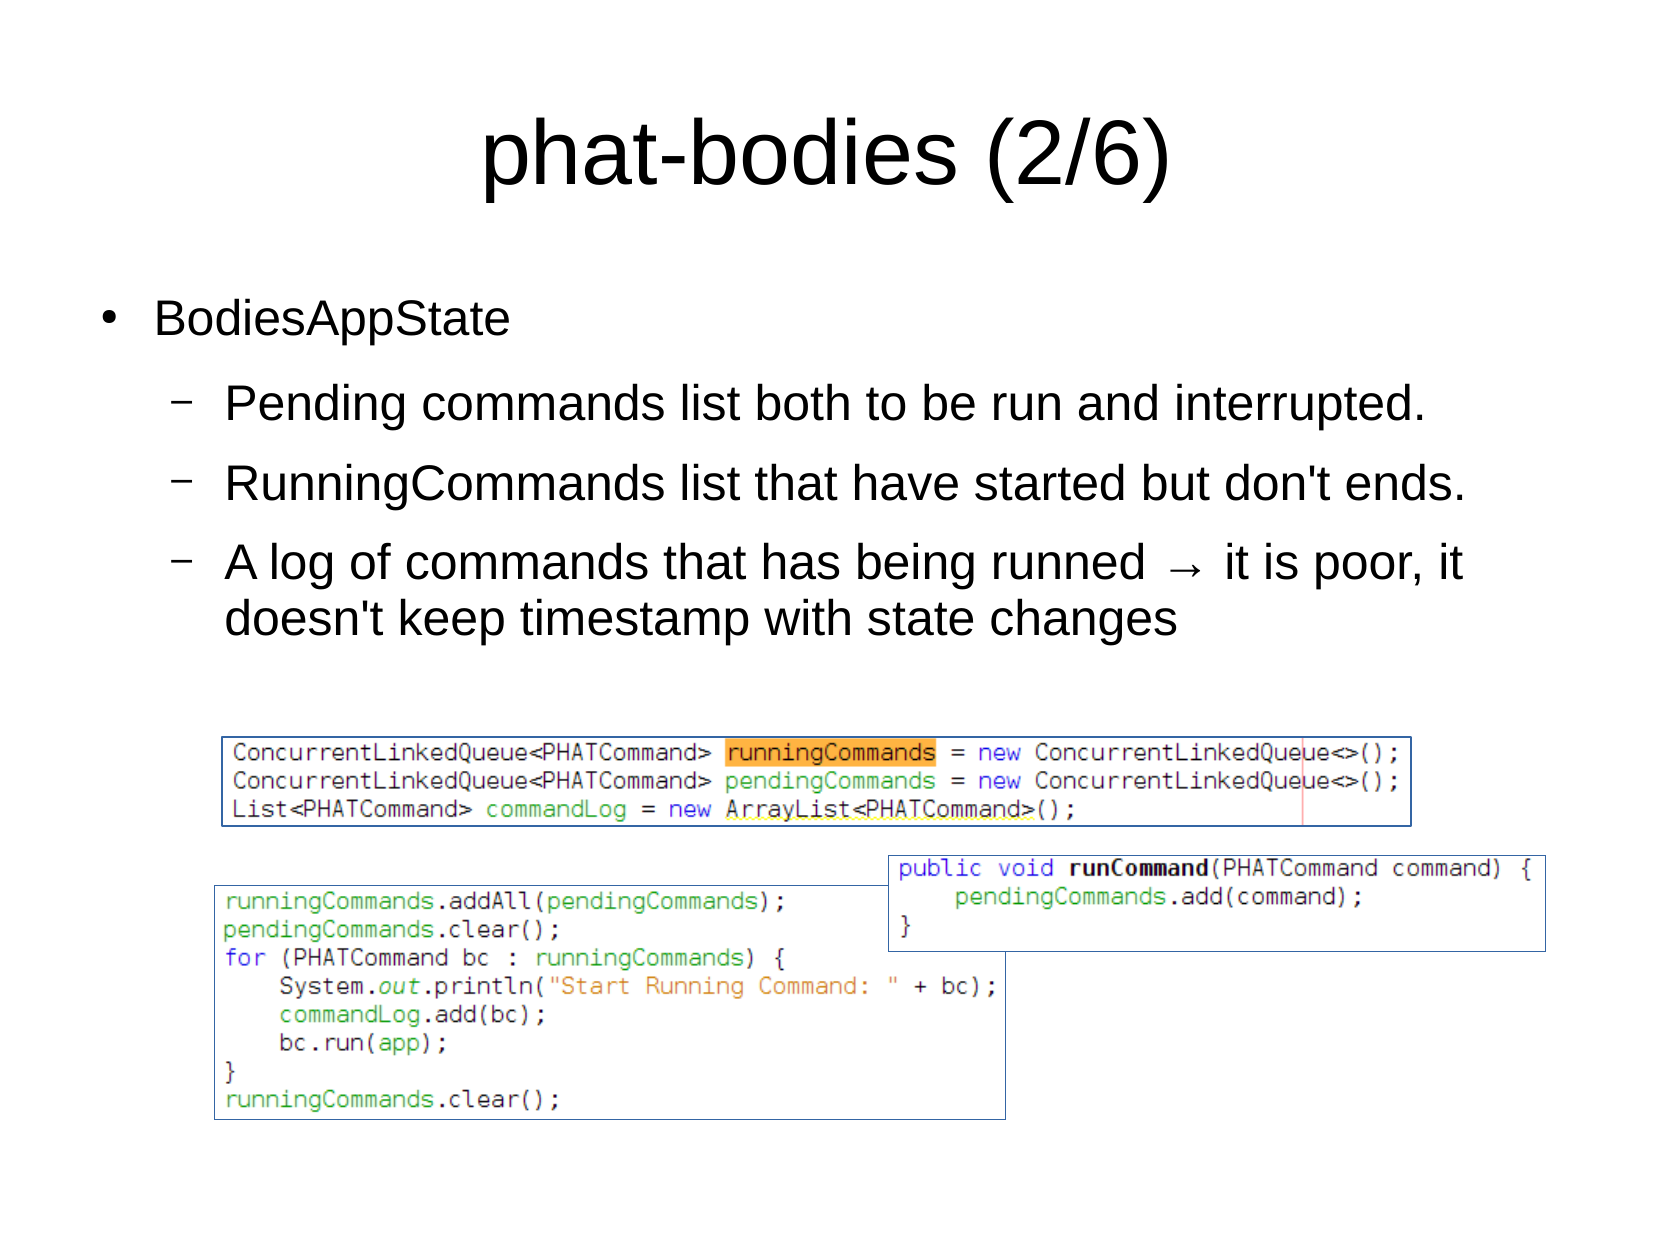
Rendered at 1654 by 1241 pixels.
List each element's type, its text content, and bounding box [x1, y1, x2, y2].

picture [222, 737, 1411, 826]
title phat-bodies (2/6) [82, 49, 1571, 257]
picture [214, 854, 1546, 1120]
list BodiesAppState Pending commands list both to be run and interrupted. RunningCommands list that have started but don't ends. A log of commands that has being runned → it is poor, it doesn't keep timestamp with state changes [82, 290, 1571, 1010]
